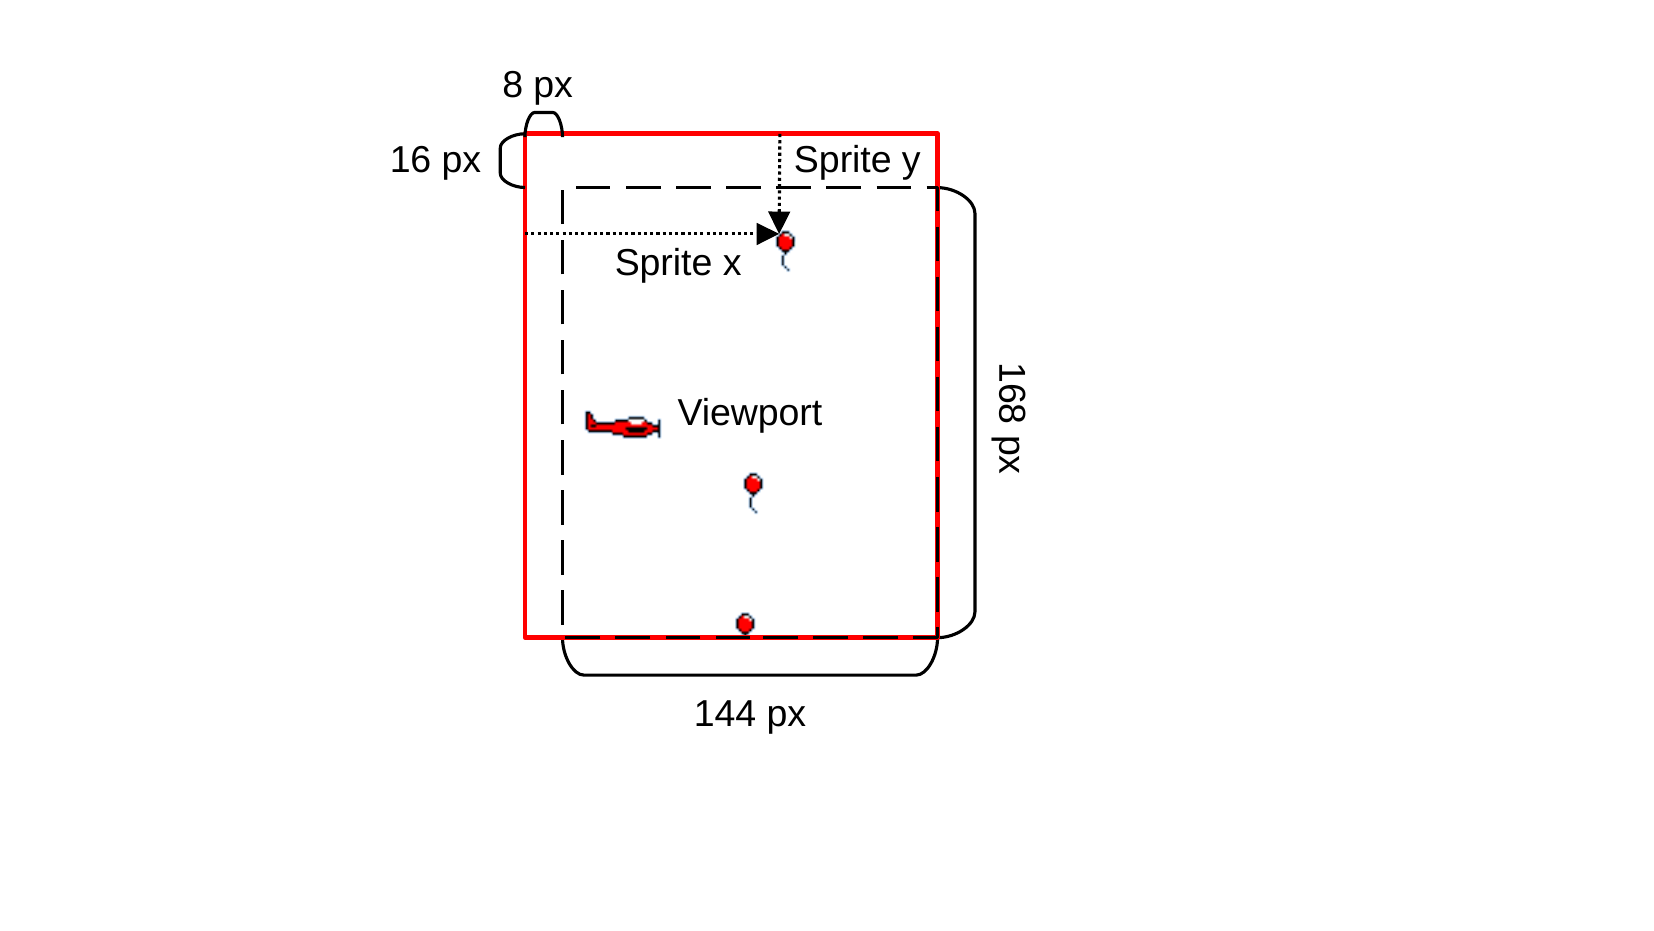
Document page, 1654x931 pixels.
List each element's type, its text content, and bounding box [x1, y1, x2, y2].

text_box Sprite y [779, 130, 945, 188]
text_box 16 px [375, 130, 501, 188]
text_box 8 px [487, 55, 613, 113]
picture [940, 190, 949, 635]
text_box 144 px [562, 685, 938, 784]
text_box Viewport [562, 187, 938, 638]
text_box 168 px [975, 347, 1041, 536]
